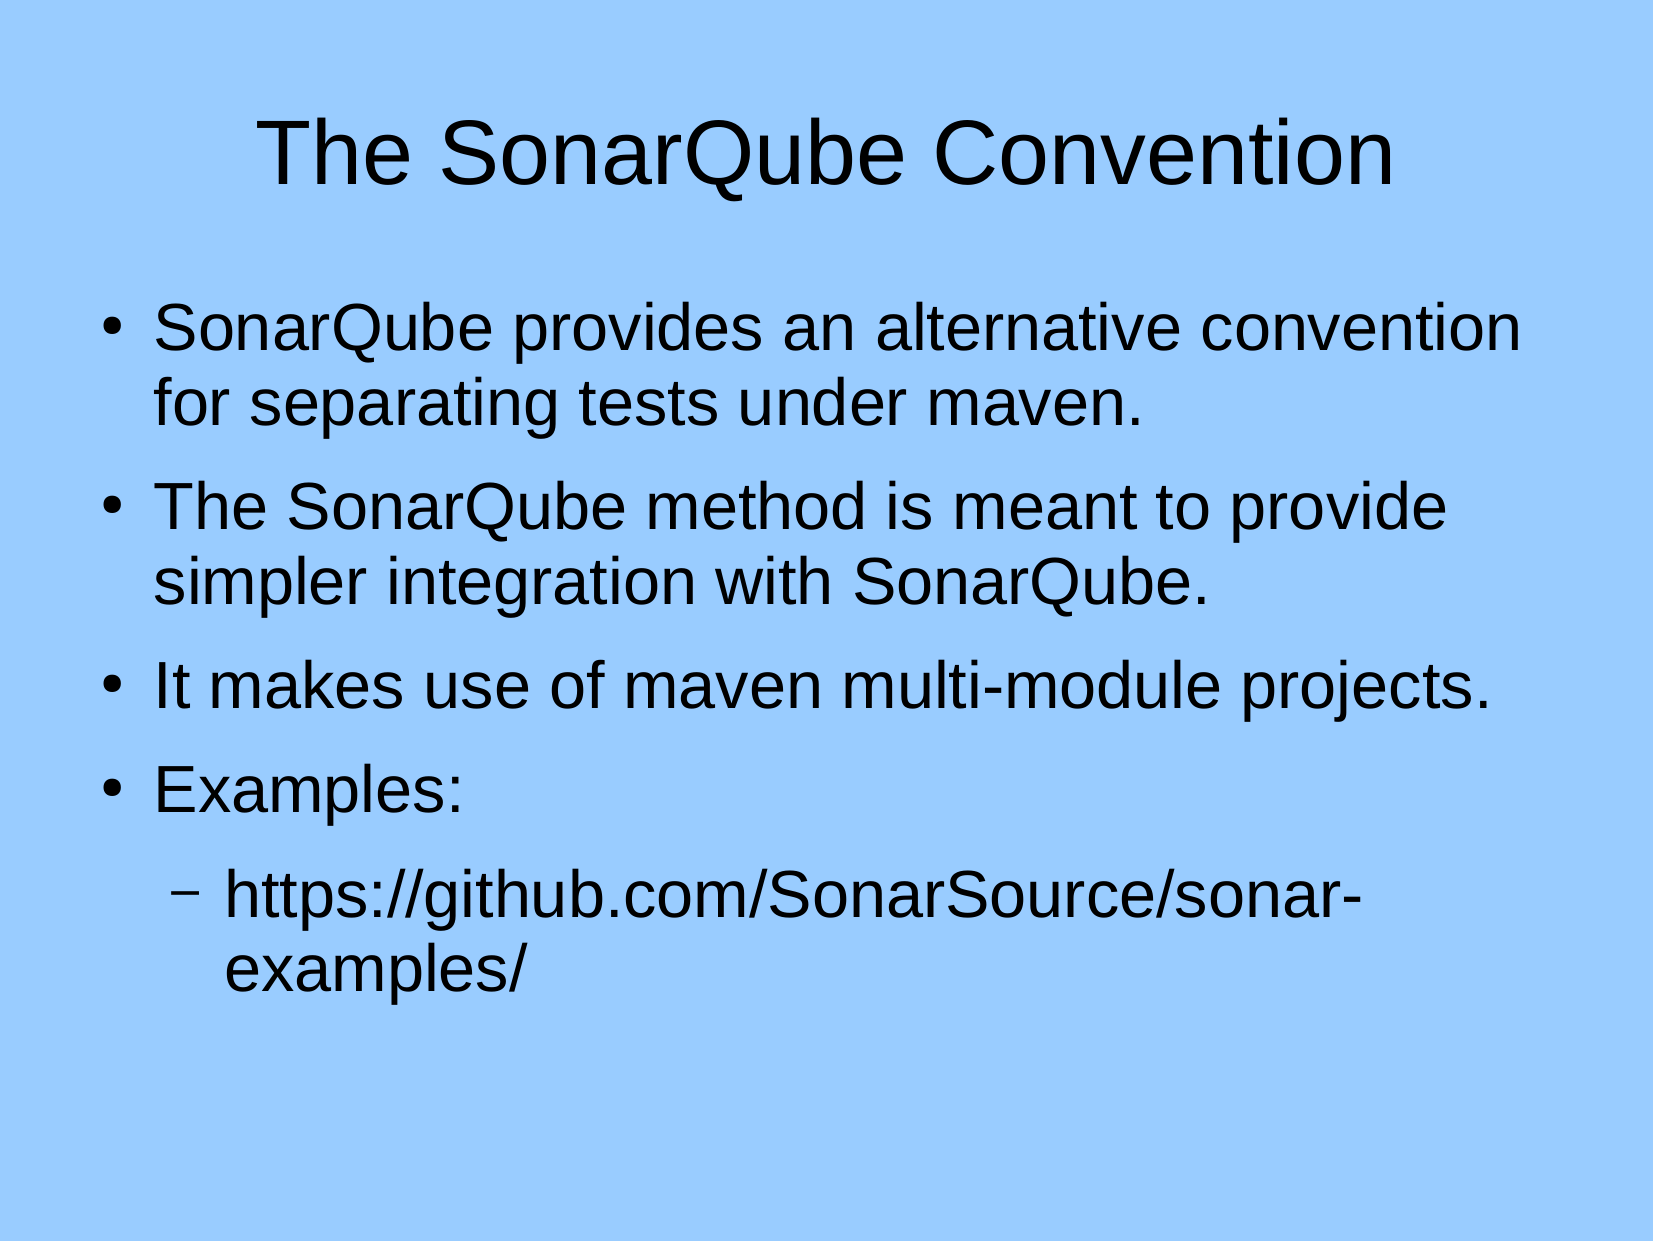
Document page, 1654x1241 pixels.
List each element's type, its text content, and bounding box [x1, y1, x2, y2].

title The SonarQube Convention [82, 49, 1571, 257]
list SonarQube provides an alternative convention for separating tests under maven. The SonarQube method is meant to provide simpler integration with SonarQube. It makes use of maven multi-module projects. Examples: https://github.com/SonarSource/sonar-examples/ [82, 290, 1571, 1010]
